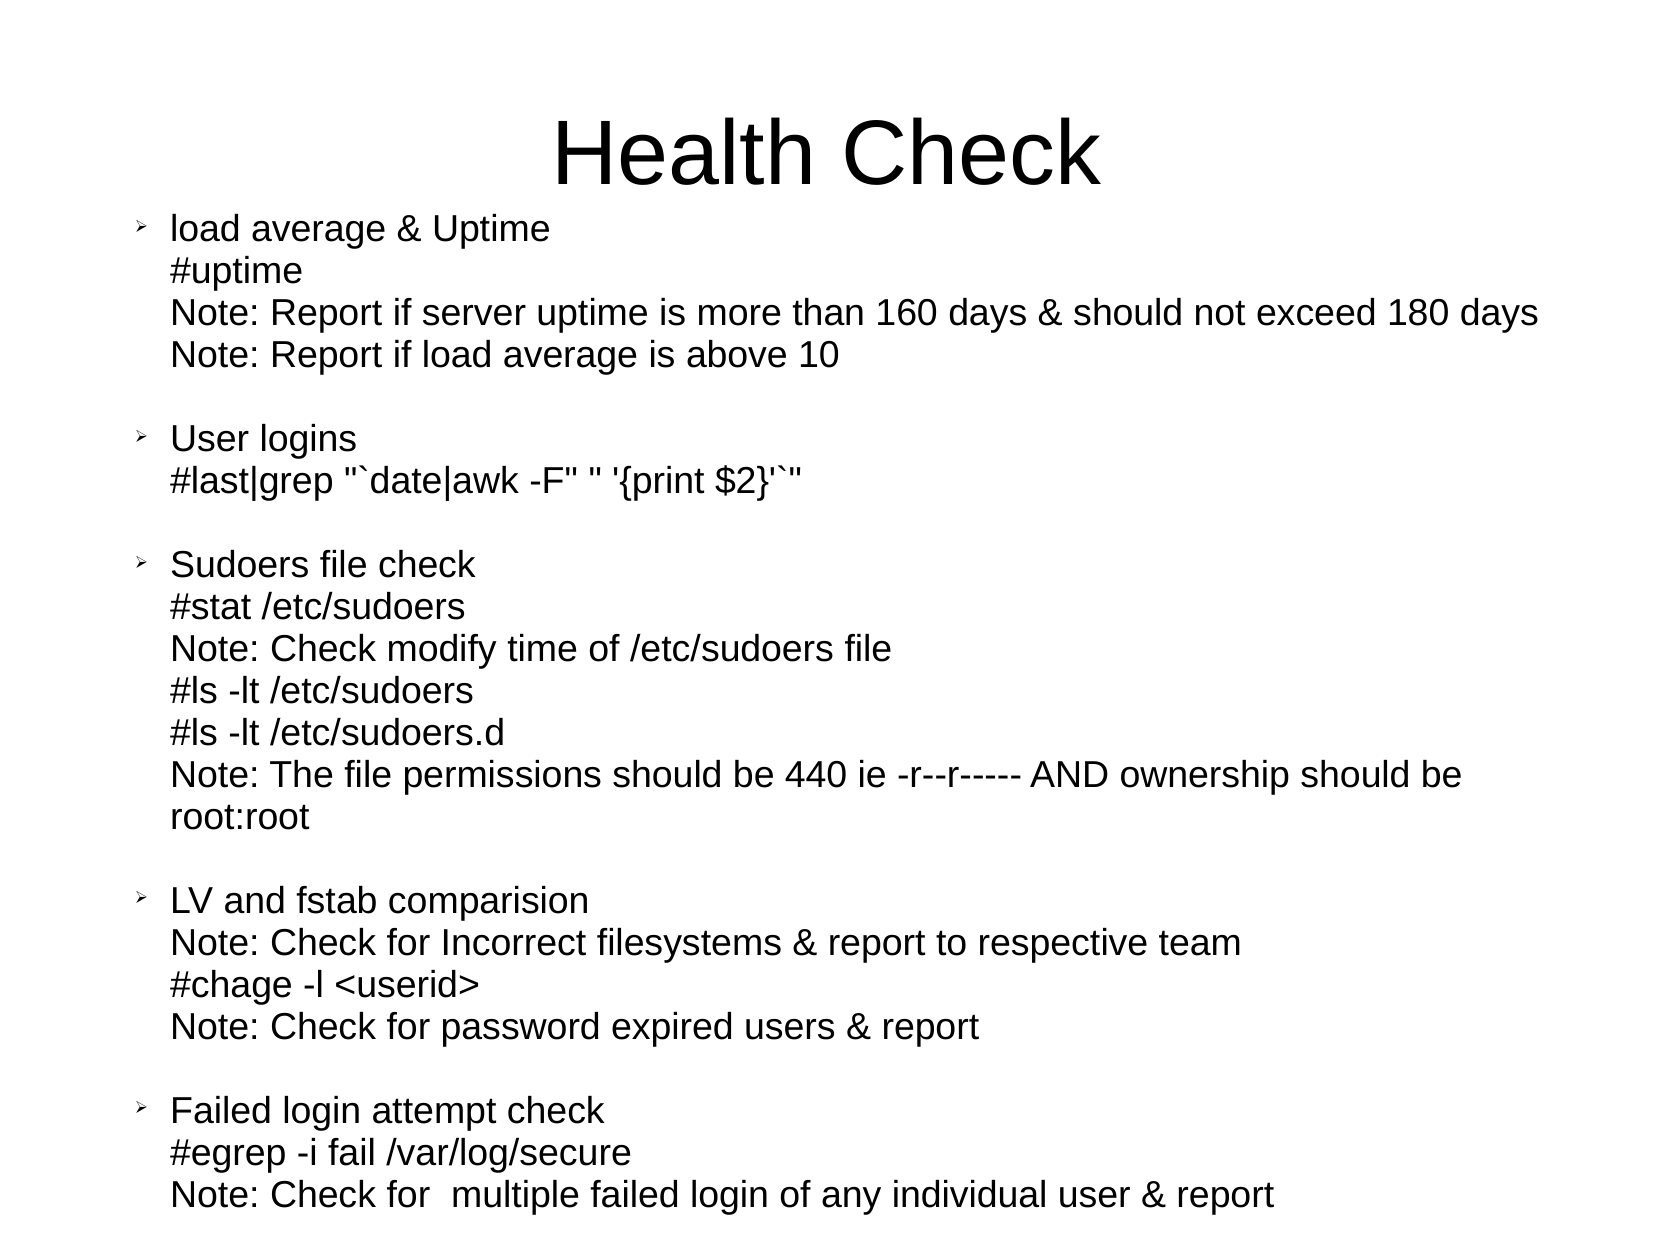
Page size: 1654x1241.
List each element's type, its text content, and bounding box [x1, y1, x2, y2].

title Health Check [82, 49, 1571, 257]
text_box load average & Uptime #uptime Note: Report if server uptime is more than 160 days & should not exceed 180 days Note: Report if load average is above 10 User logins #last|grep "`date|awk -F" " '{print $2}'`" Sudoers file check #stat /etc/sudoers Note: Check modify time of /etc/sudoers file #ls -lt /etc/sudoers #ls -lt /etc/sudoers.d Note: The file permissions should be 440 ie -r--r----- AND ownership should be root:root LV and fstab comparision Note: Check for Incorrect filesystems & report to respective team #chage -l <userid> Note: Check for password expired users & report Failed login attempt check #egrep -i fail /var/log/secure Note: Check for multiple failed login of any individual user & report [120, 200, 1576, 1223]
